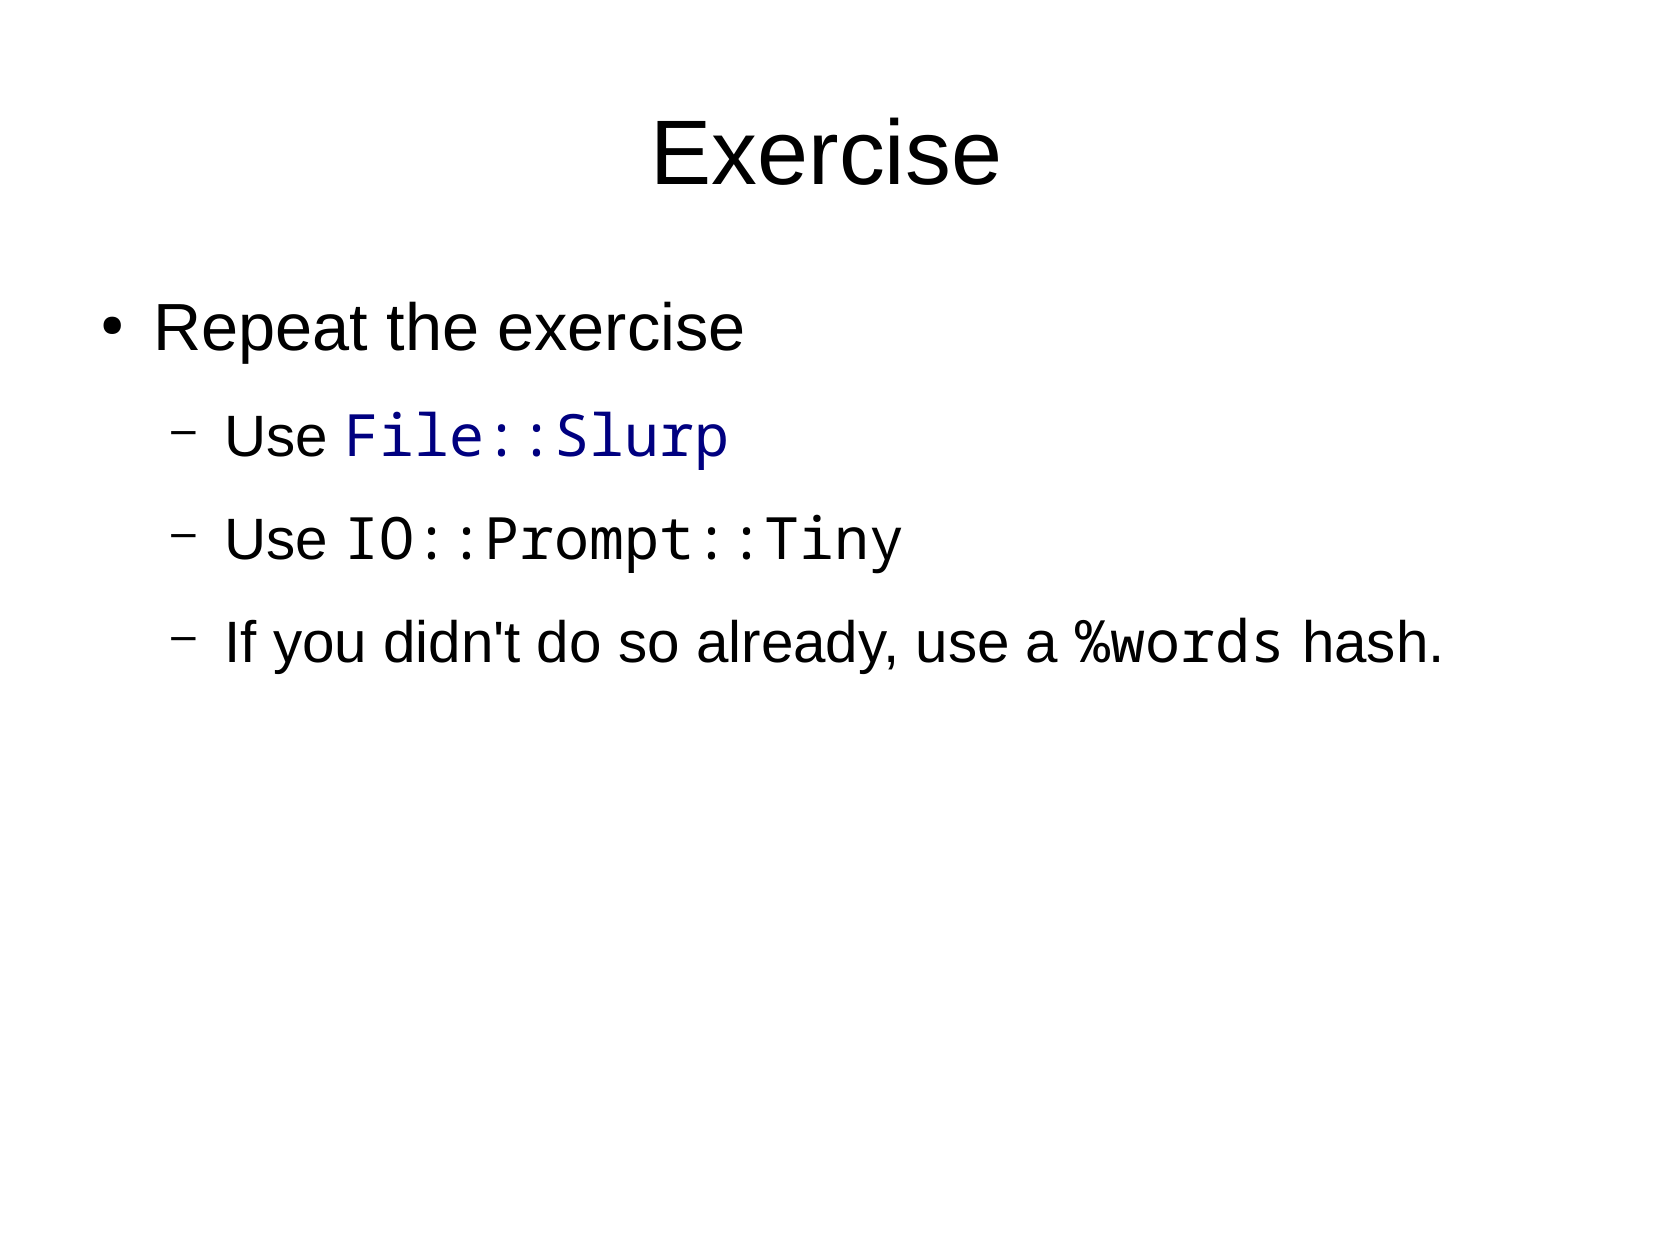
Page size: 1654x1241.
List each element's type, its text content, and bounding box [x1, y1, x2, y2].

title Exercise [82, 49, 1571, 257]
list Repeat the exercise Use File::Slurp Use IO::Prompt::Tiny If you didn't do so already, use a %words hash. [82, 290, 1571, 1010]
